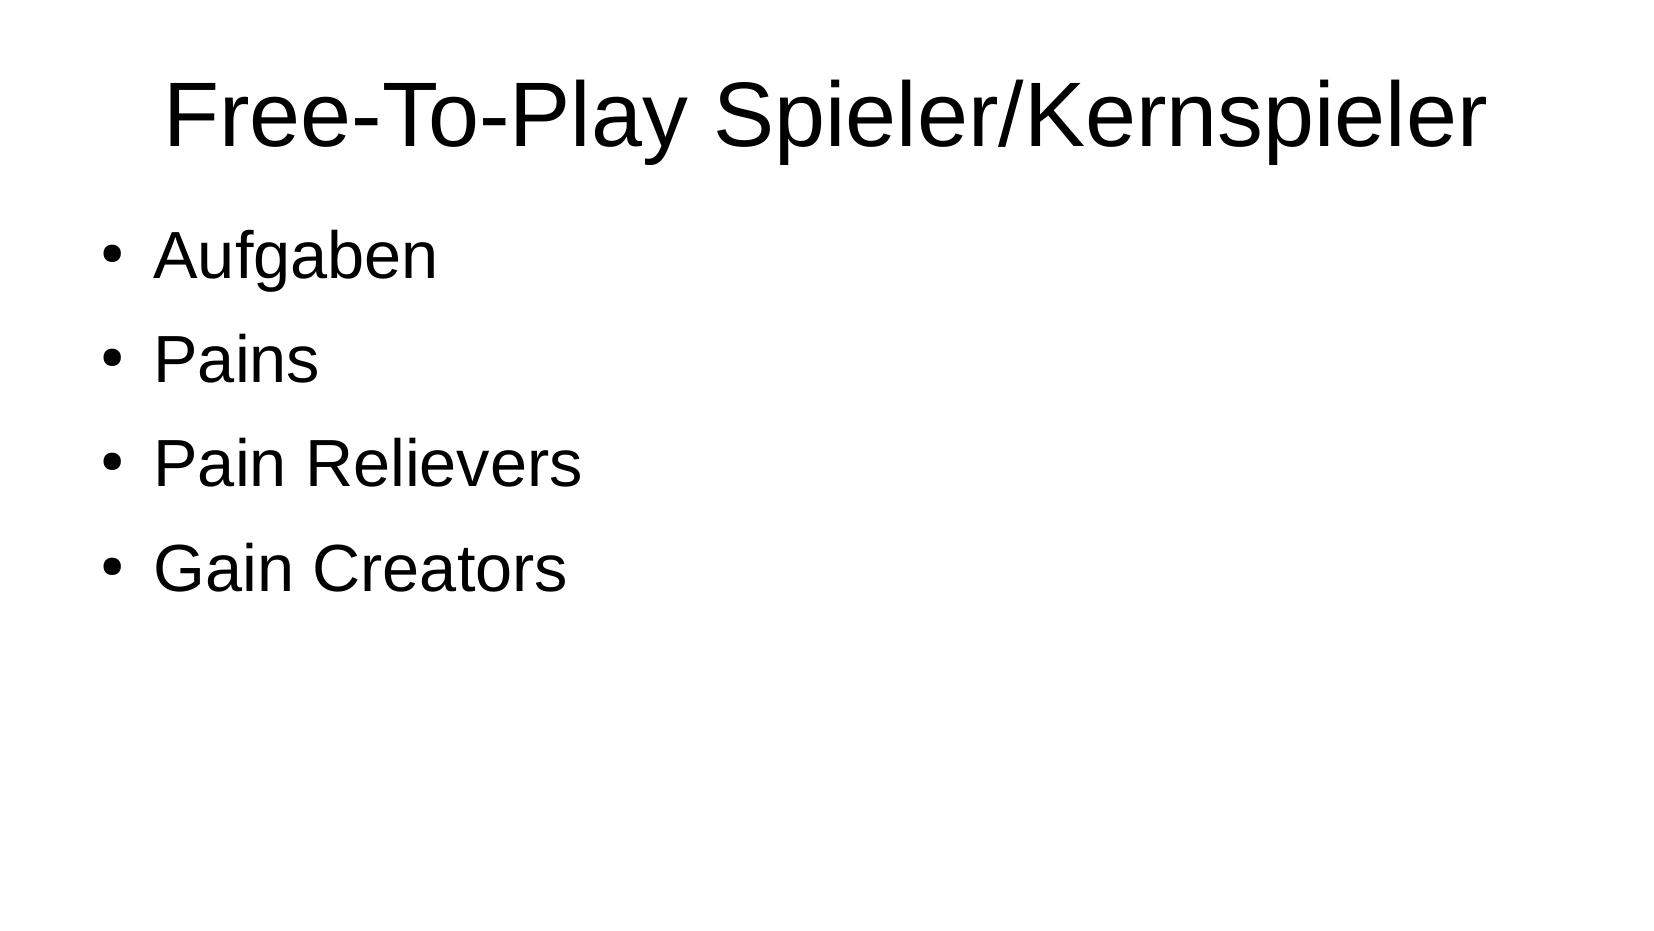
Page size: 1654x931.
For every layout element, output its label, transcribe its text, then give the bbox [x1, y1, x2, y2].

list Aufgaben Pains Pain Relievers Gain Creators [82, 217, 1571, 916]
title Free-To-Play Spieler/Kernspieler [82, 37, 1571, 193]
